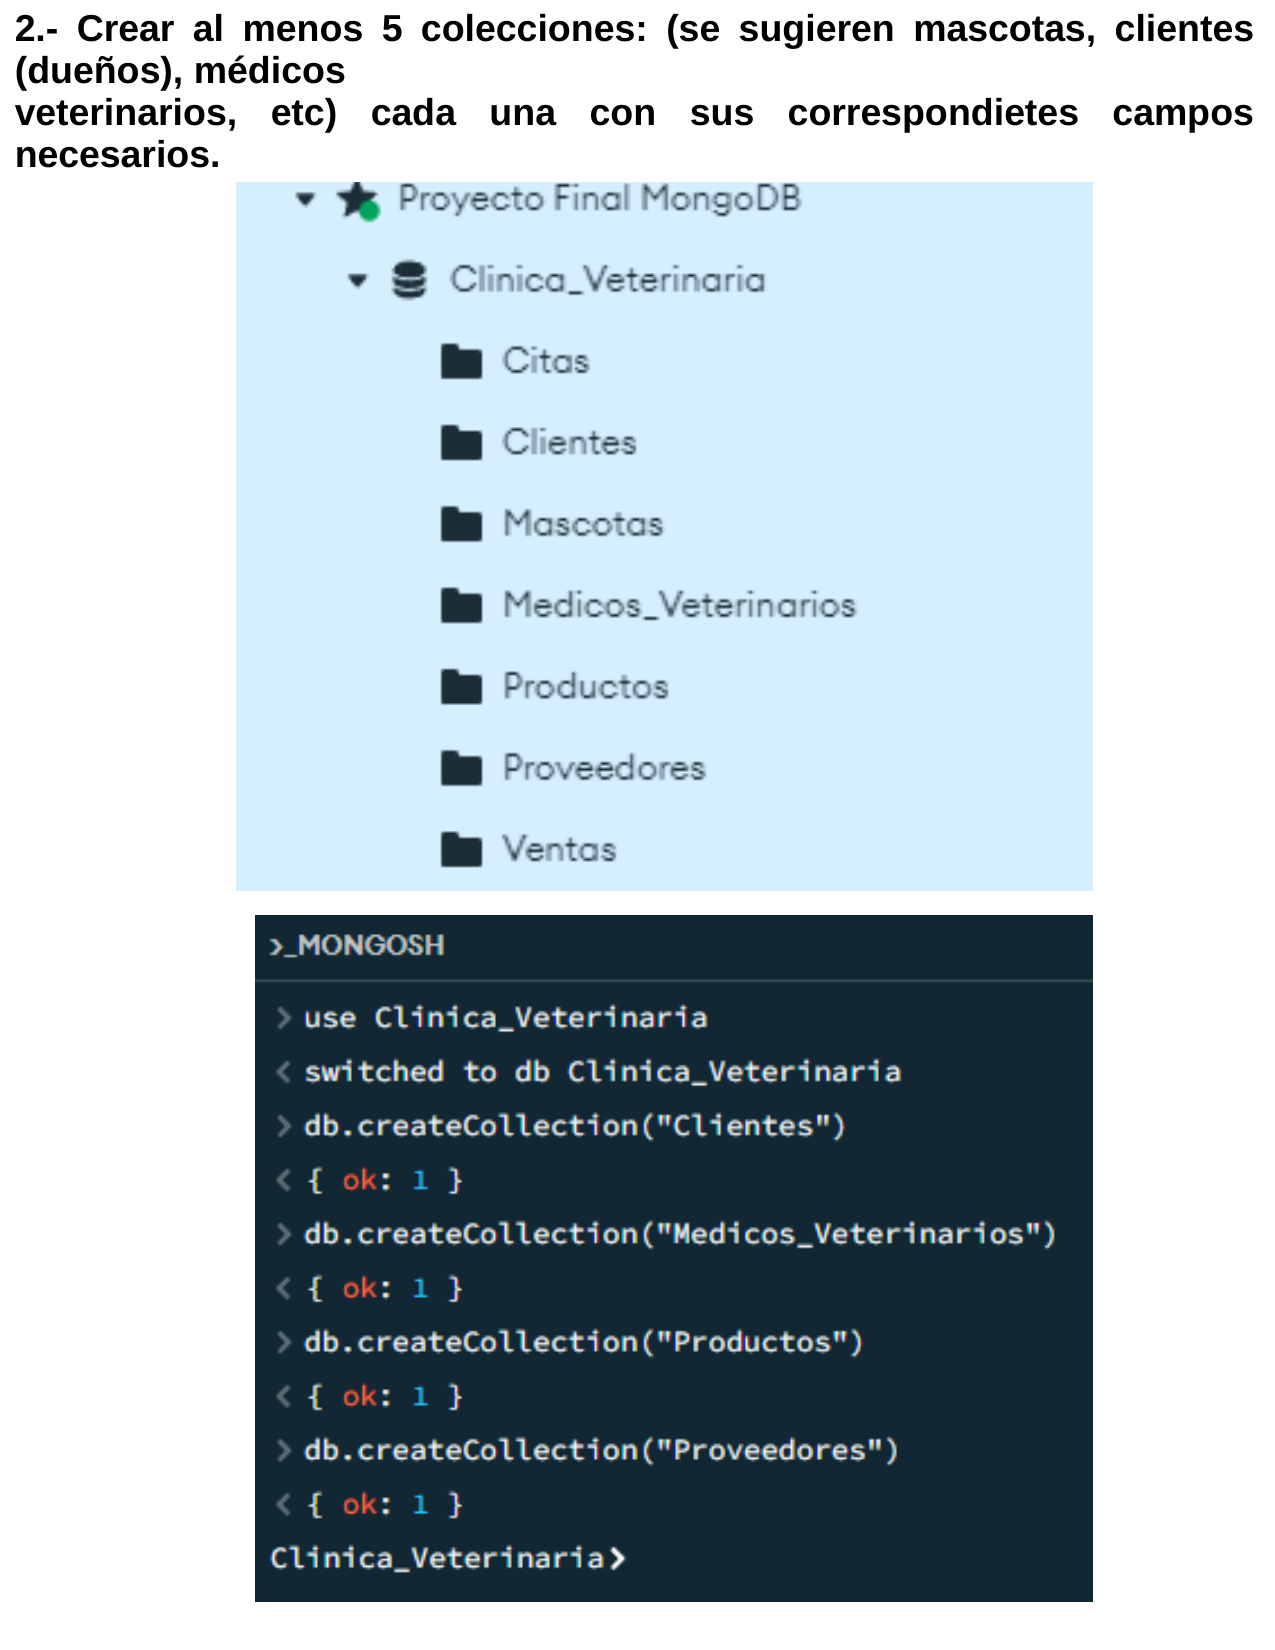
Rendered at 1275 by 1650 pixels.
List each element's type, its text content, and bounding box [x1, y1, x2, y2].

picture [236, 182, 1093, 891]
picture [255, 915, 1093, 1602]
text_box 2.- Crear al menos 5 colecciones: (se sugieren mascotas, clientes (dueños), médicos veterinarios, etc) cada una con sus correspondietes campos necesarios. [0, 0, 1270, 183]
